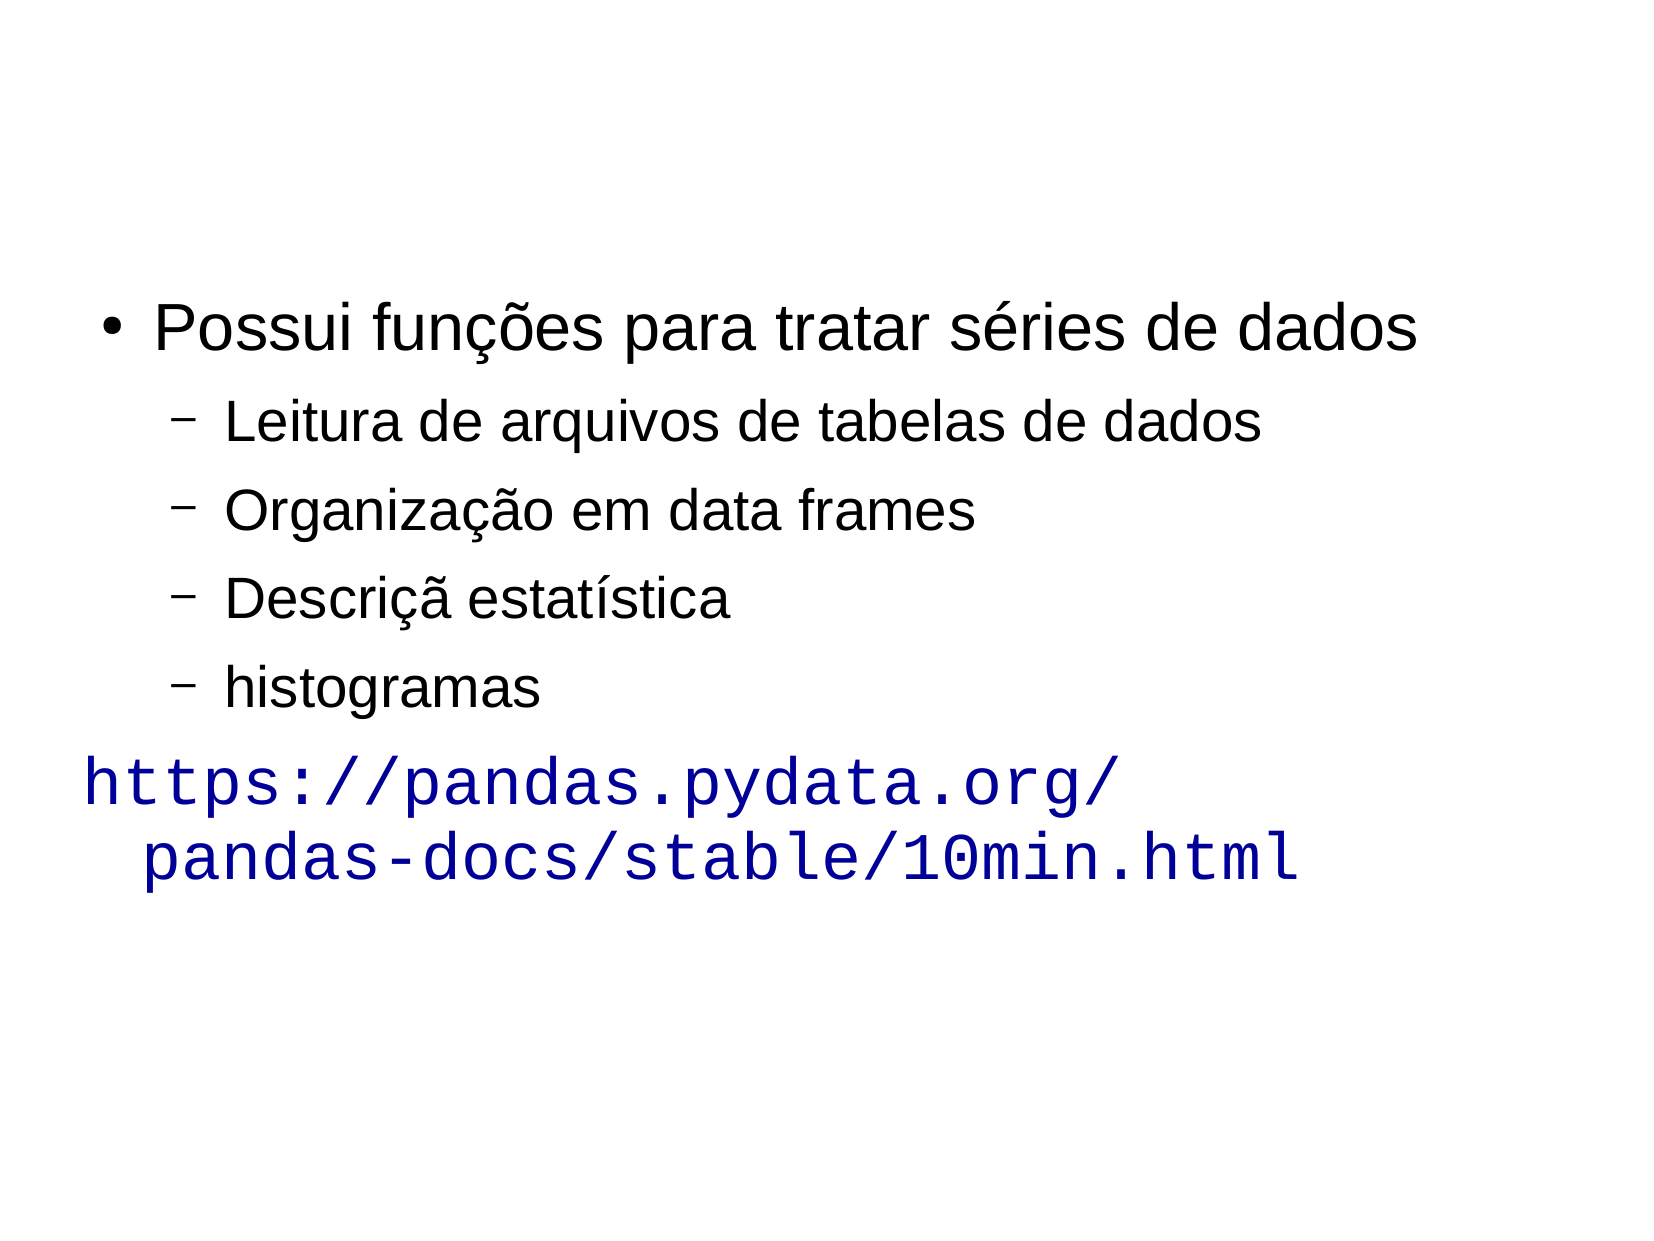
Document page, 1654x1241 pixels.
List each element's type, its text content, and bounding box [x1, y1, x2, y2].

list Possui funções para tratar séries de dados Leitura de arquivos de tabelas de dados Organização em data frames Descriçã estatística histogramas https://pandas.pydata.org/ pandas-docs/stable/10min.html [82, 290, 1571, 1010]
